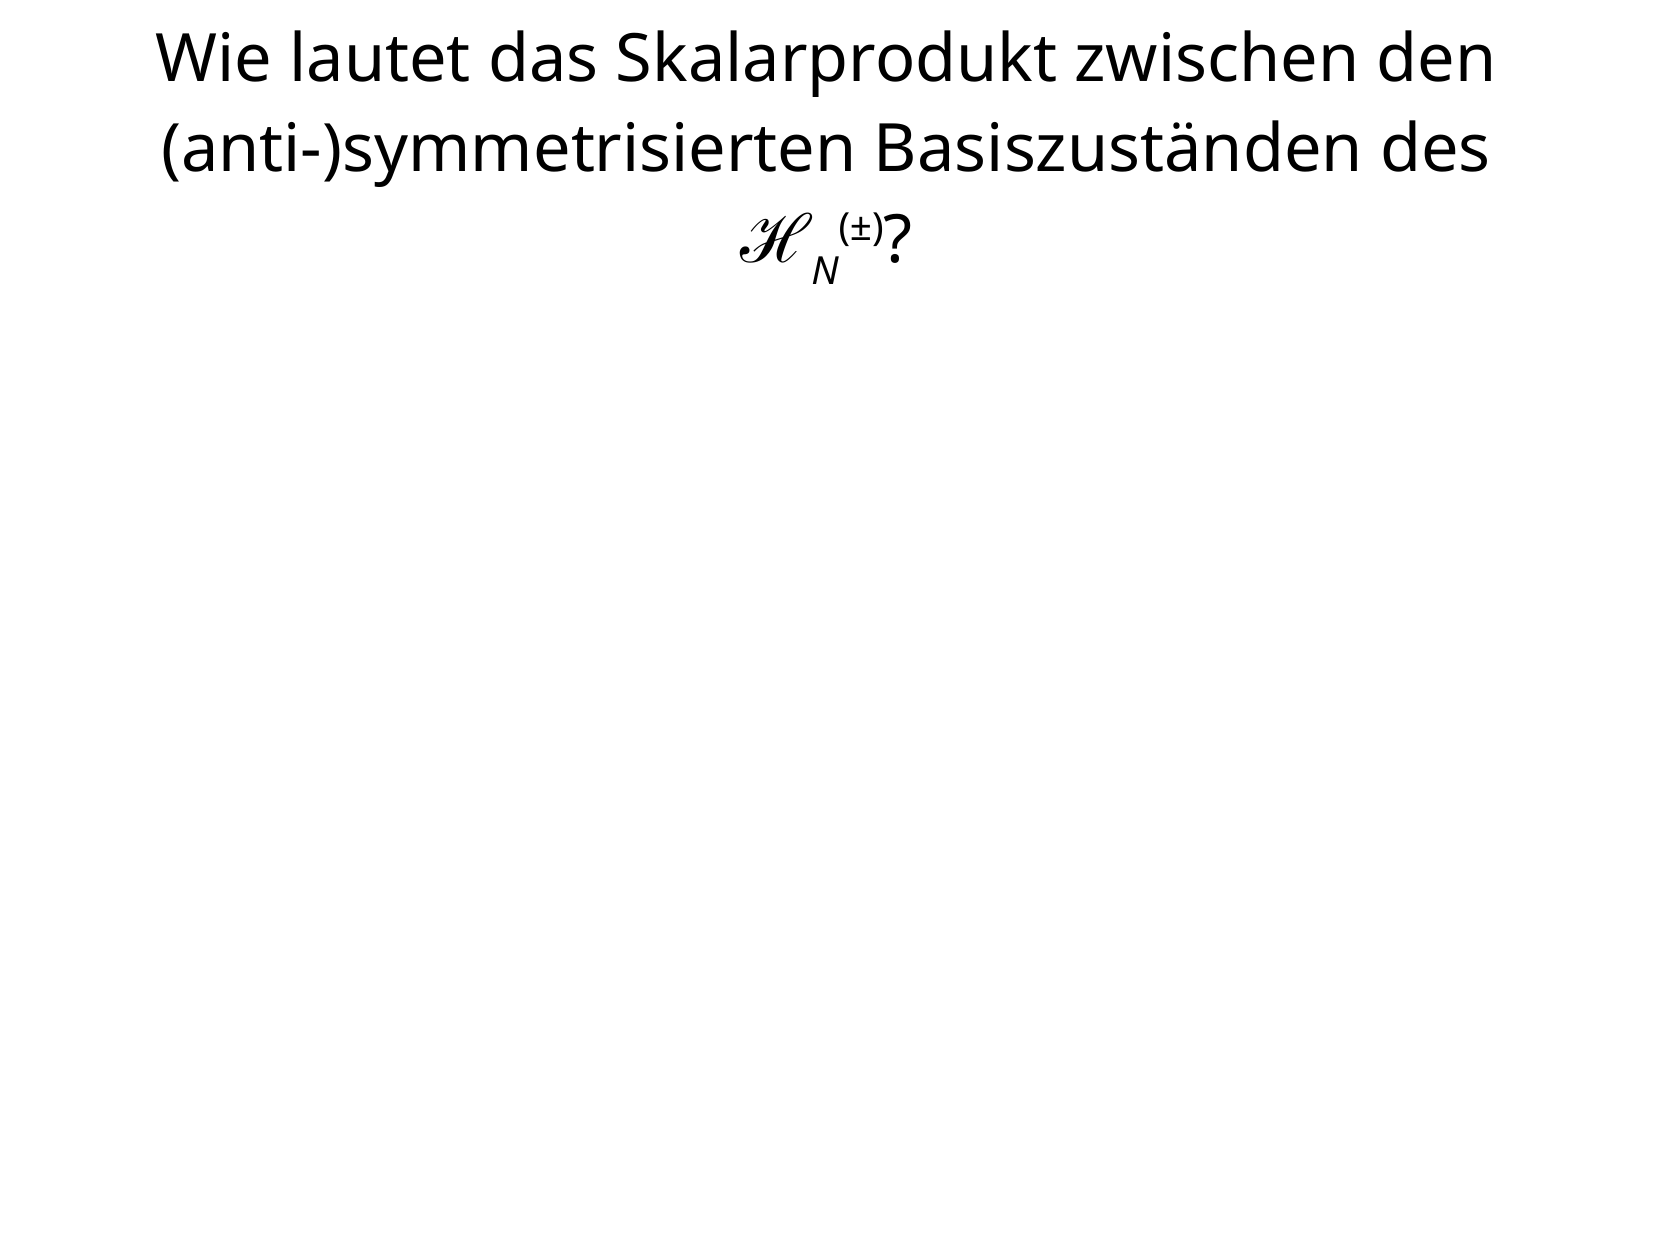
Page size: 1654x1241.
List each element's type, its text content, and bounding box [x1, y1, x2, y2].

title Wie lautet das Skalarprodukt zwischen den (anti-)symmetrisierten Basiszuständen des ℋN(±)? [82, 49, 1571, 257]
